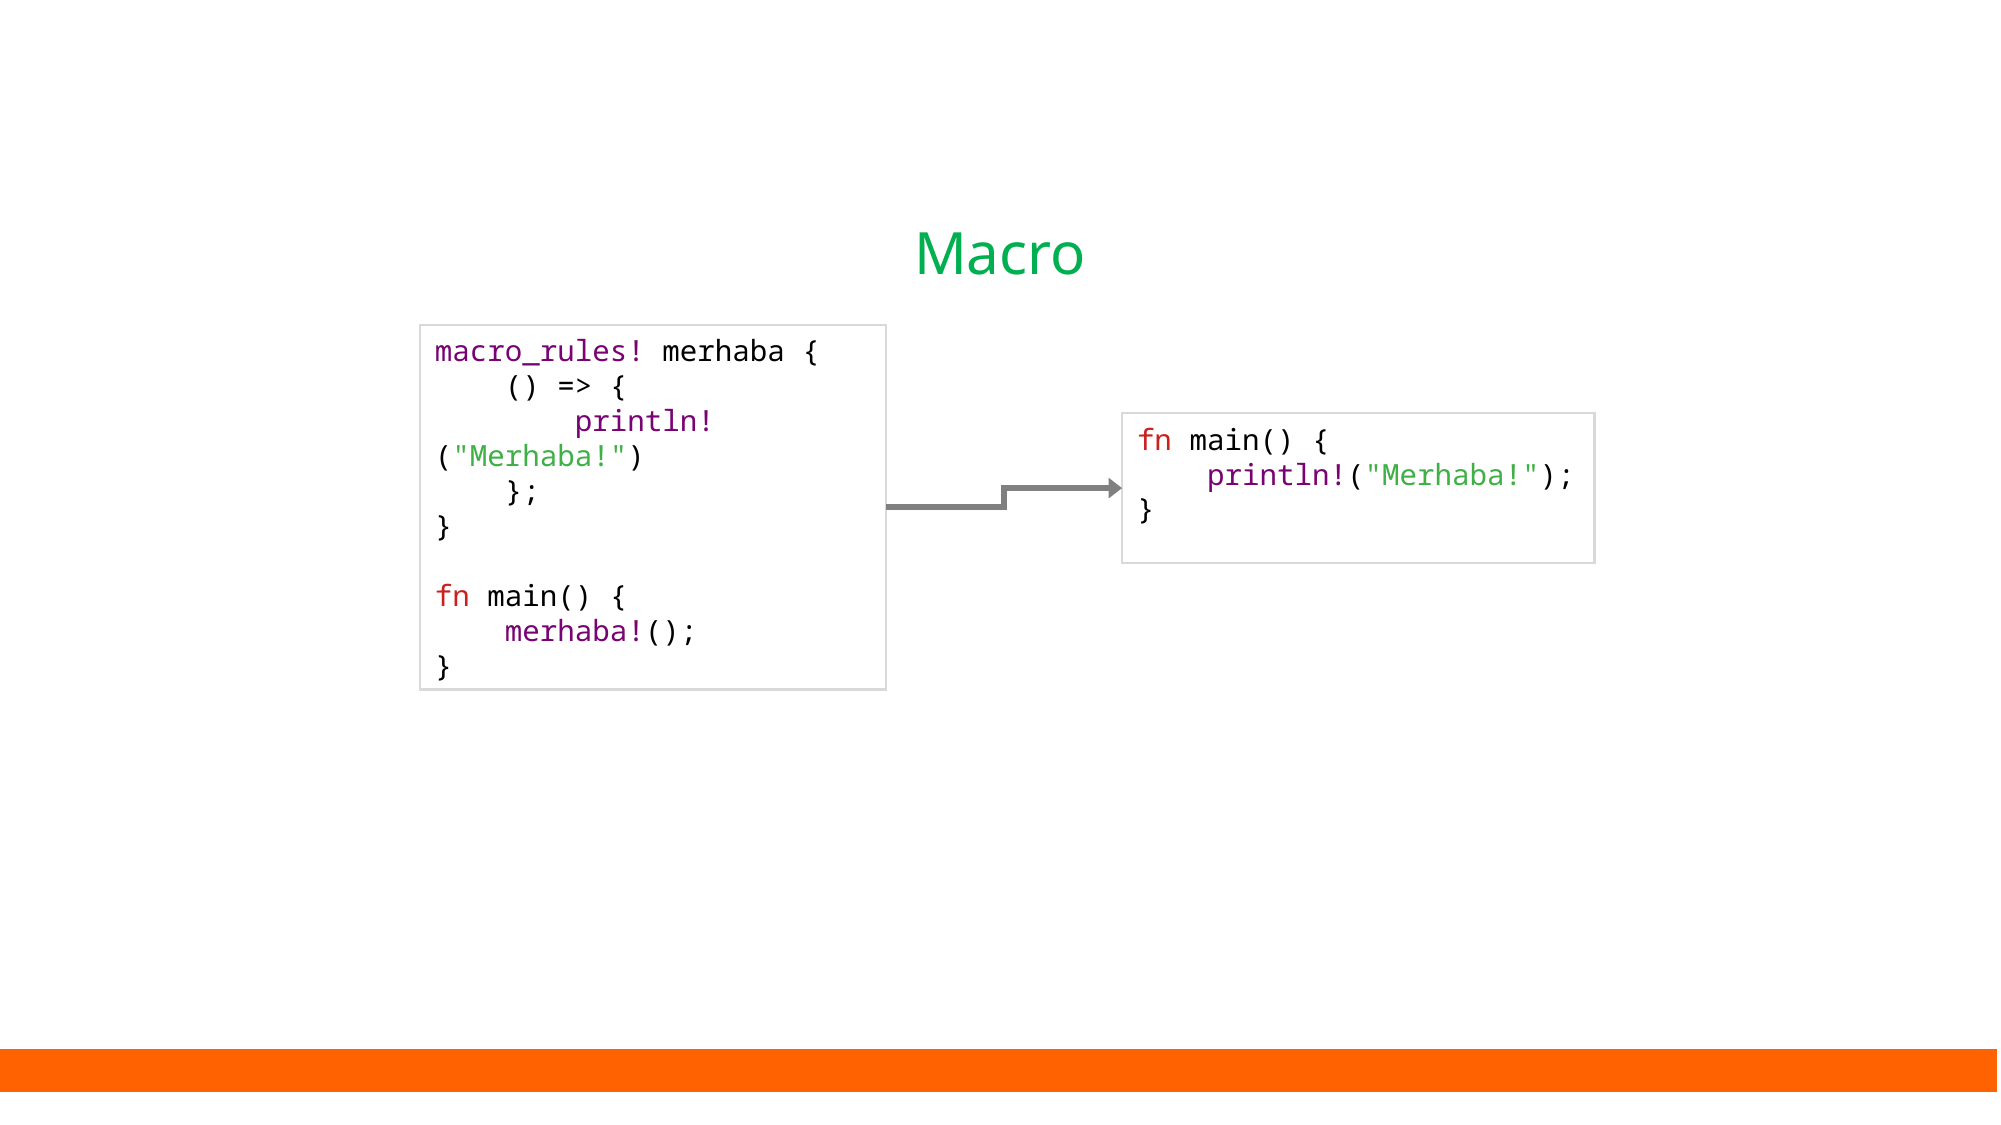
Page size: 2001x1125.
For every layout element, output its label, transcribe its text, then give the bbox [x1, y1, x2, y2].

list Macro [420, 216, 1580, 307]
text_box [0, 1049, 1997, 1092]
text_box macro_rules! merhaba { () => { println!("Merhaba!") }; } fn main() { merhaba!(); } [419, 324, 886, 655]
text_box fn main() { println!("Merhaba!"); } [1122, 413, 1595, 563]
